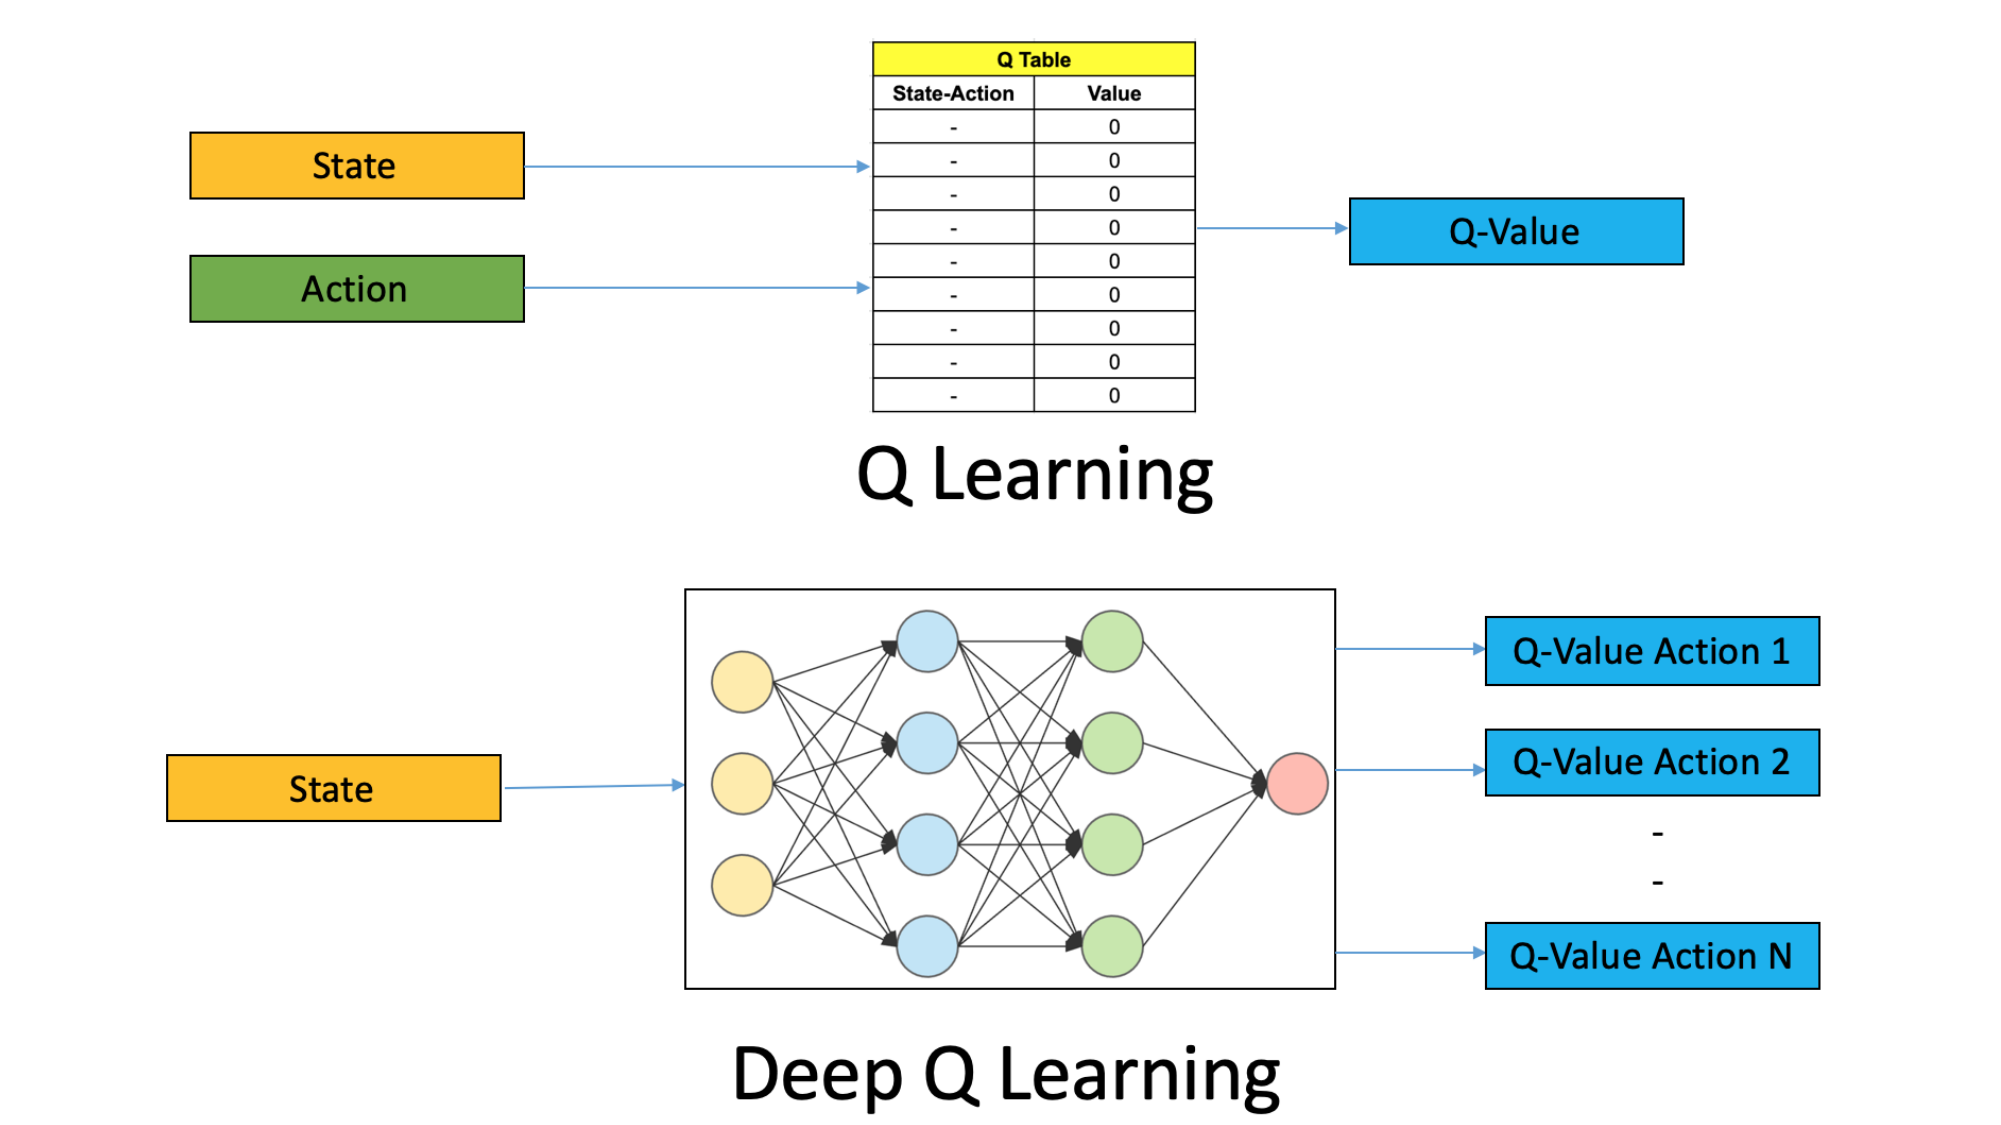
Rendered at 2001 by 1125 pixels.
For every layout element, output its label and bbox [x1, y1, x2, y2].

picture [147, 2, 1863, 1125]
